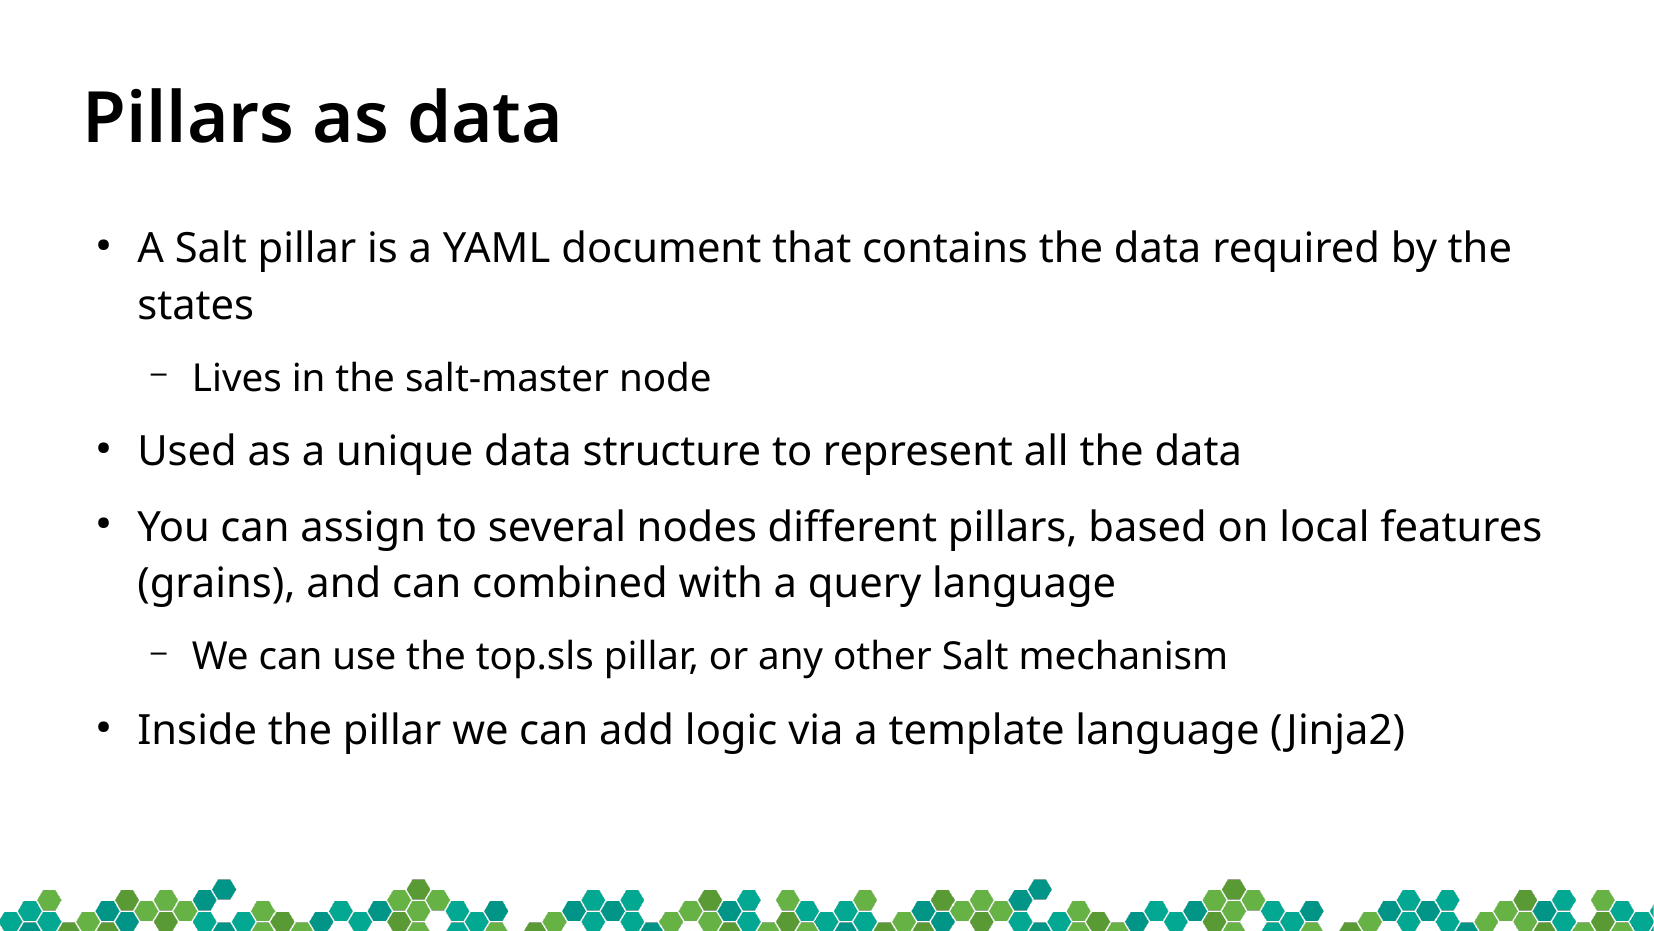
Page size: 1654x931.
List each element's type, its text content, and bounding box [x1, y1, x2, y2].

picture [0, 871, 1654, 931]
list A Salt pillar is a YAML document that contains the data required by the states Lives in the salt-master node Used as a unique data structure to represent all the data You can assign to several nodes different pillars, based on local features (grains), and can combined with a query language We can use the top.sls pillar, or any other Salt mechanism Inside the pillar we can add logic via a template language (Jinja2) [82, 217, 1571, 758]
title Pillars as data [82, 37, 1571, 193]
